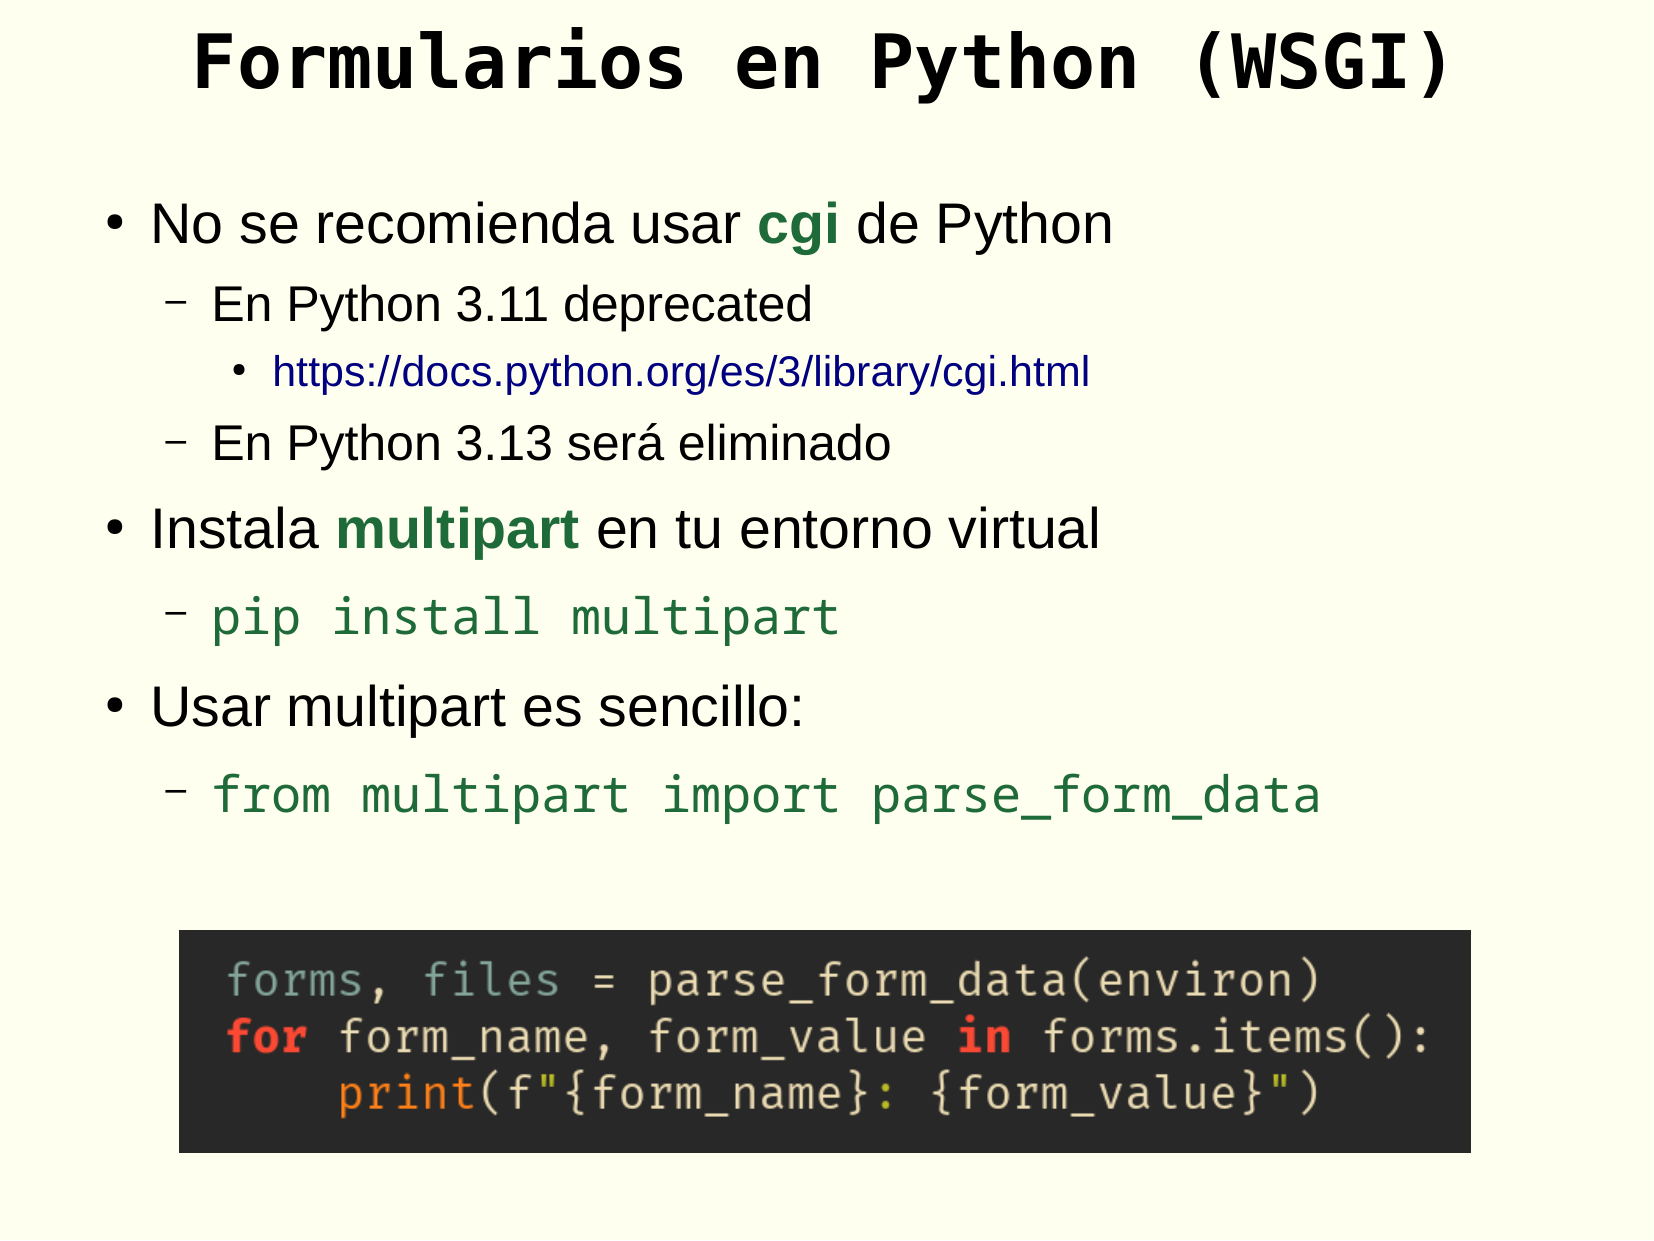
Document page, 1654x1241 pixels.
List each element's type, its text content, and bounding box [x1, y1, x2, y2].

title Formularios en Python (WSGI) [81, 9, 1570, 116]
list No se recomienda usar cgi de Python En Python 3.11 deprecated https://docs.python.org/es/3/library/cgi.html En Python 3.13 será eliminado Instala multipart en tu entorno virtual pip install multipart Usar multipart es sencillo: from multipart import parse_form_data [89, 191, 1578, 834]
picture [179, 930, 1471, 1153]
